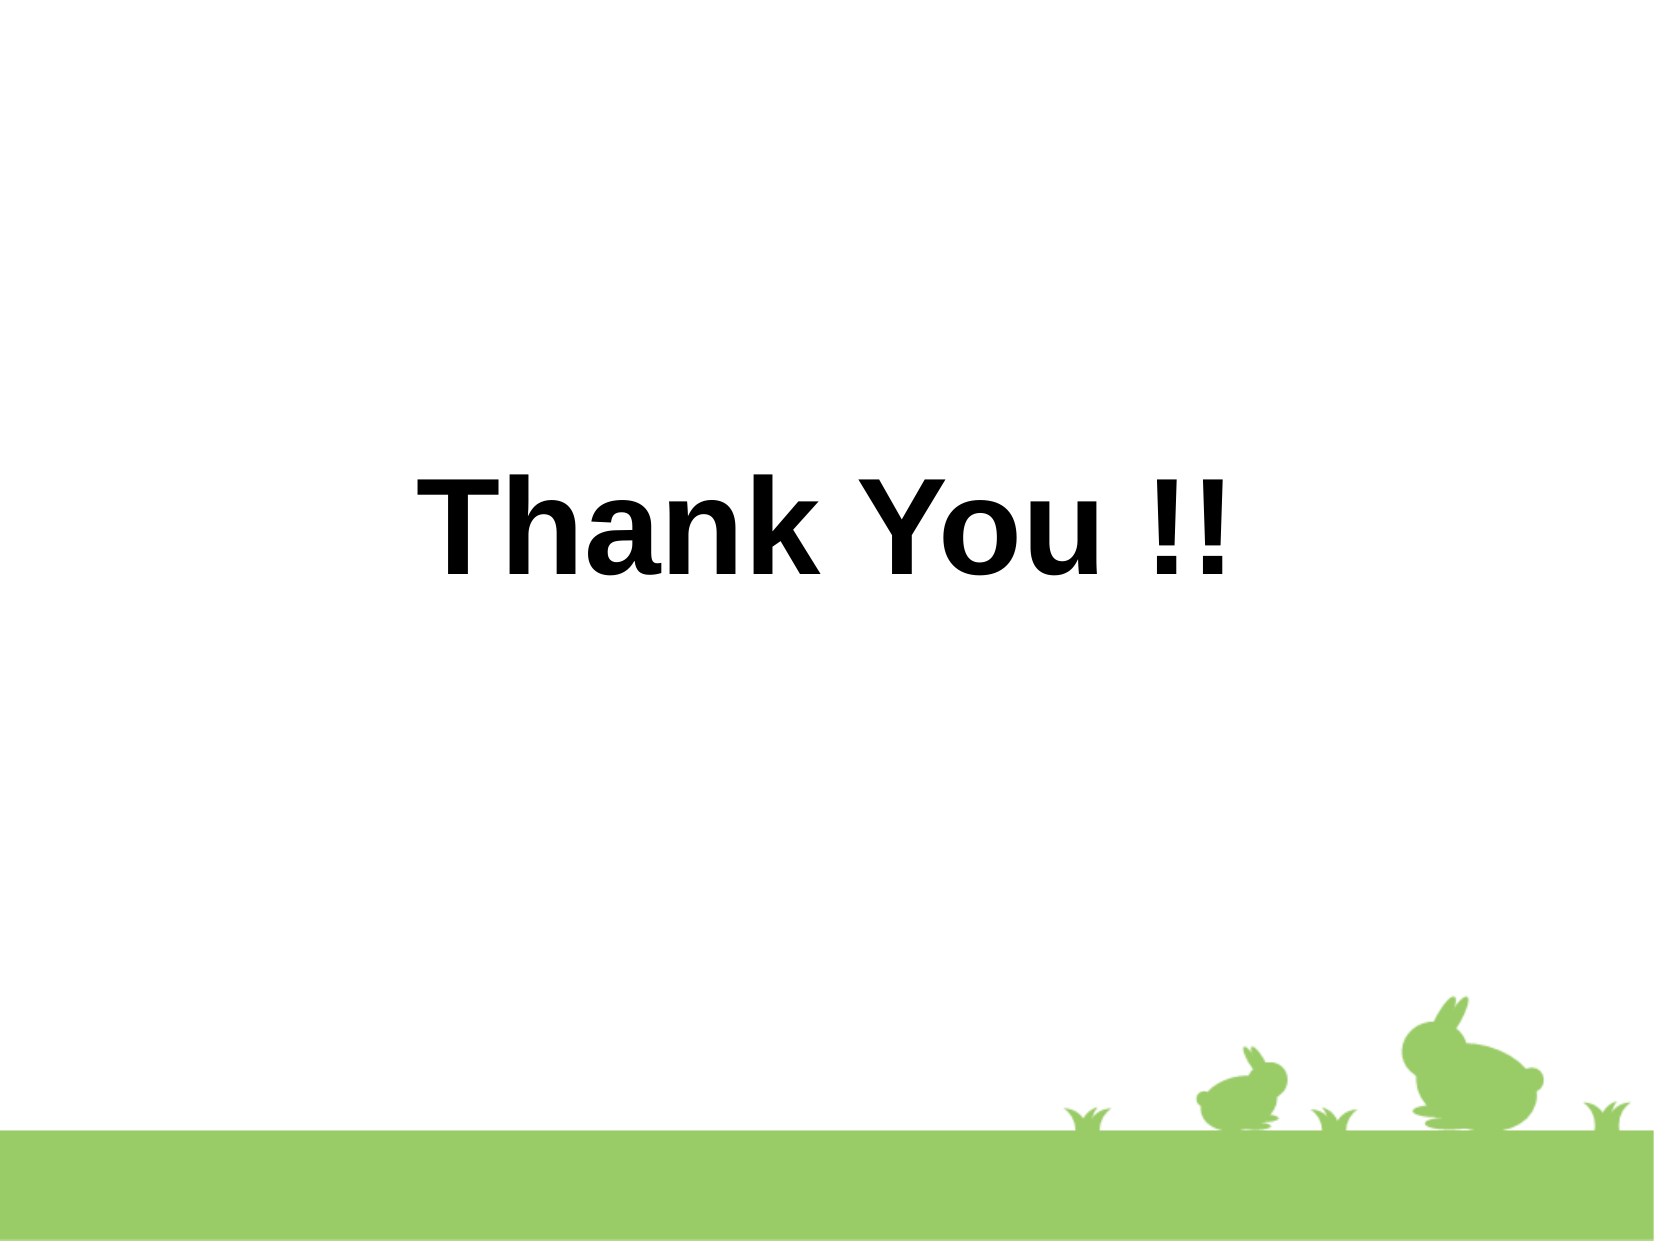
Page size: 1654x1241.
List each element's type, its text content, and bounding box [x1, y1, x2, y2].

title Thank You !! [82, 415, 1571, 623]
